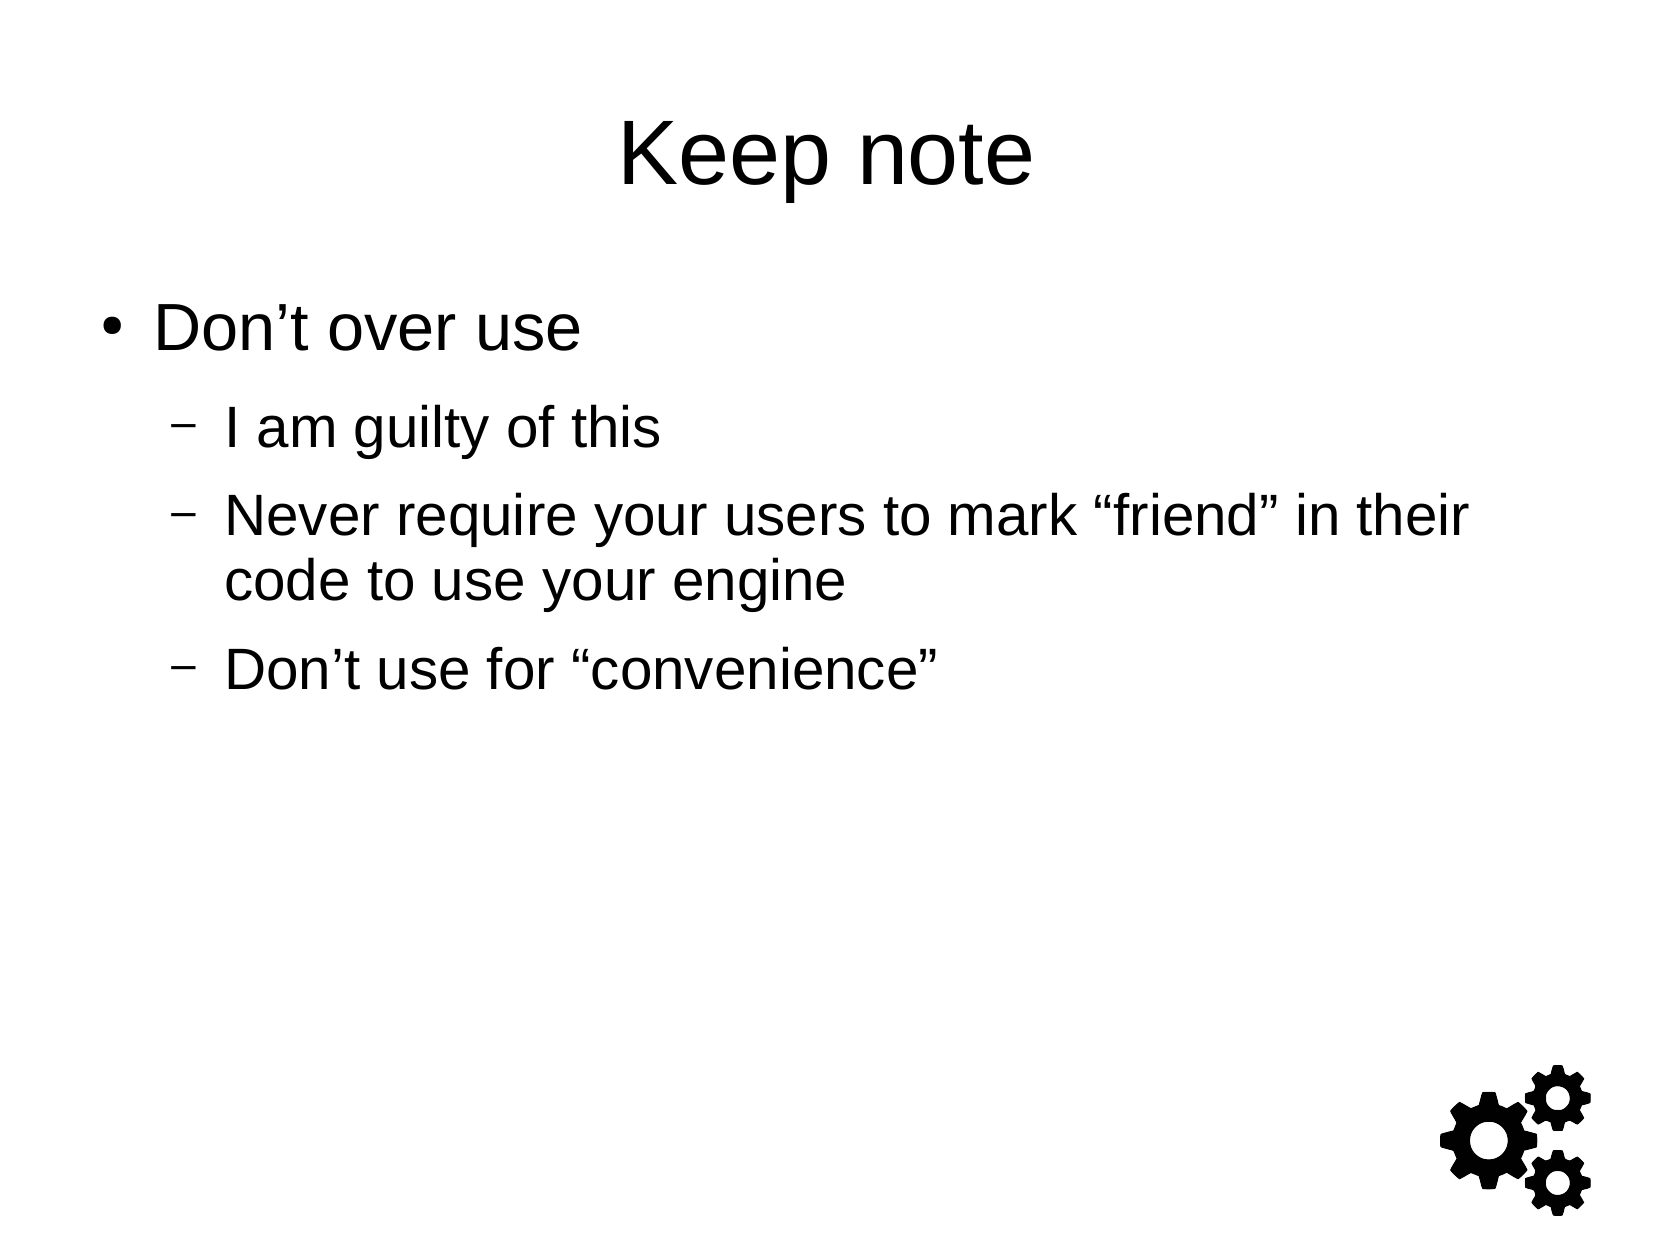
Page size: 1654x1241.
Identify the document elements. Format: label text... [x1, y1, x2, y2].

title Keep note [82, 49, 1571, 257]
list Don’t over use I am guilty of this Never require your users to mark “friend” in their code to use your engine Don’t use for “convenience” [82, 290, 1571, 1010]
picture [1440, 1065, 1591, 1216]
